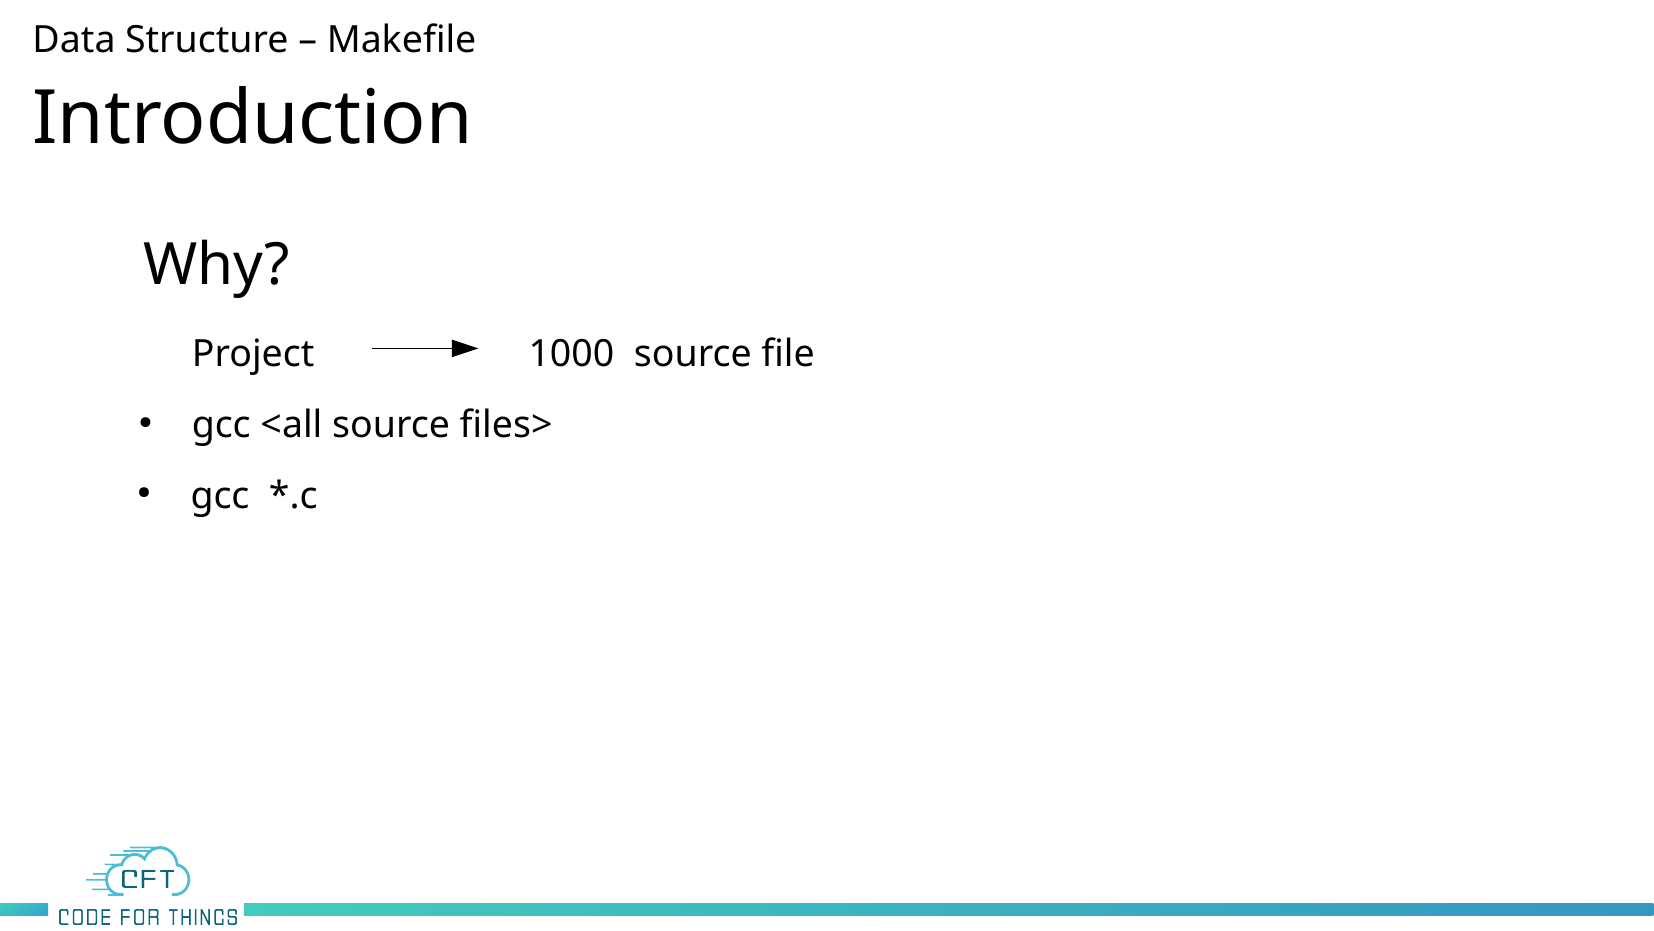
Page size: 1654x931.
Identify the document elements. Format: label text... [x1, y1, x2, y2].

title Data Structure – Makefile Introduction [32, 12, 1184, 166]
text_box gcc <all source files> [106, 390, 793, 449]
text_box gcc *.c [105, 461, 449, 520]
picture [59, 846, 237, 925]
text_box Project [106, 318, 344, 388]
text_box Why? [57, 214, 378, 298]
text_box 1000 source file [513, 318, 856, 378]
